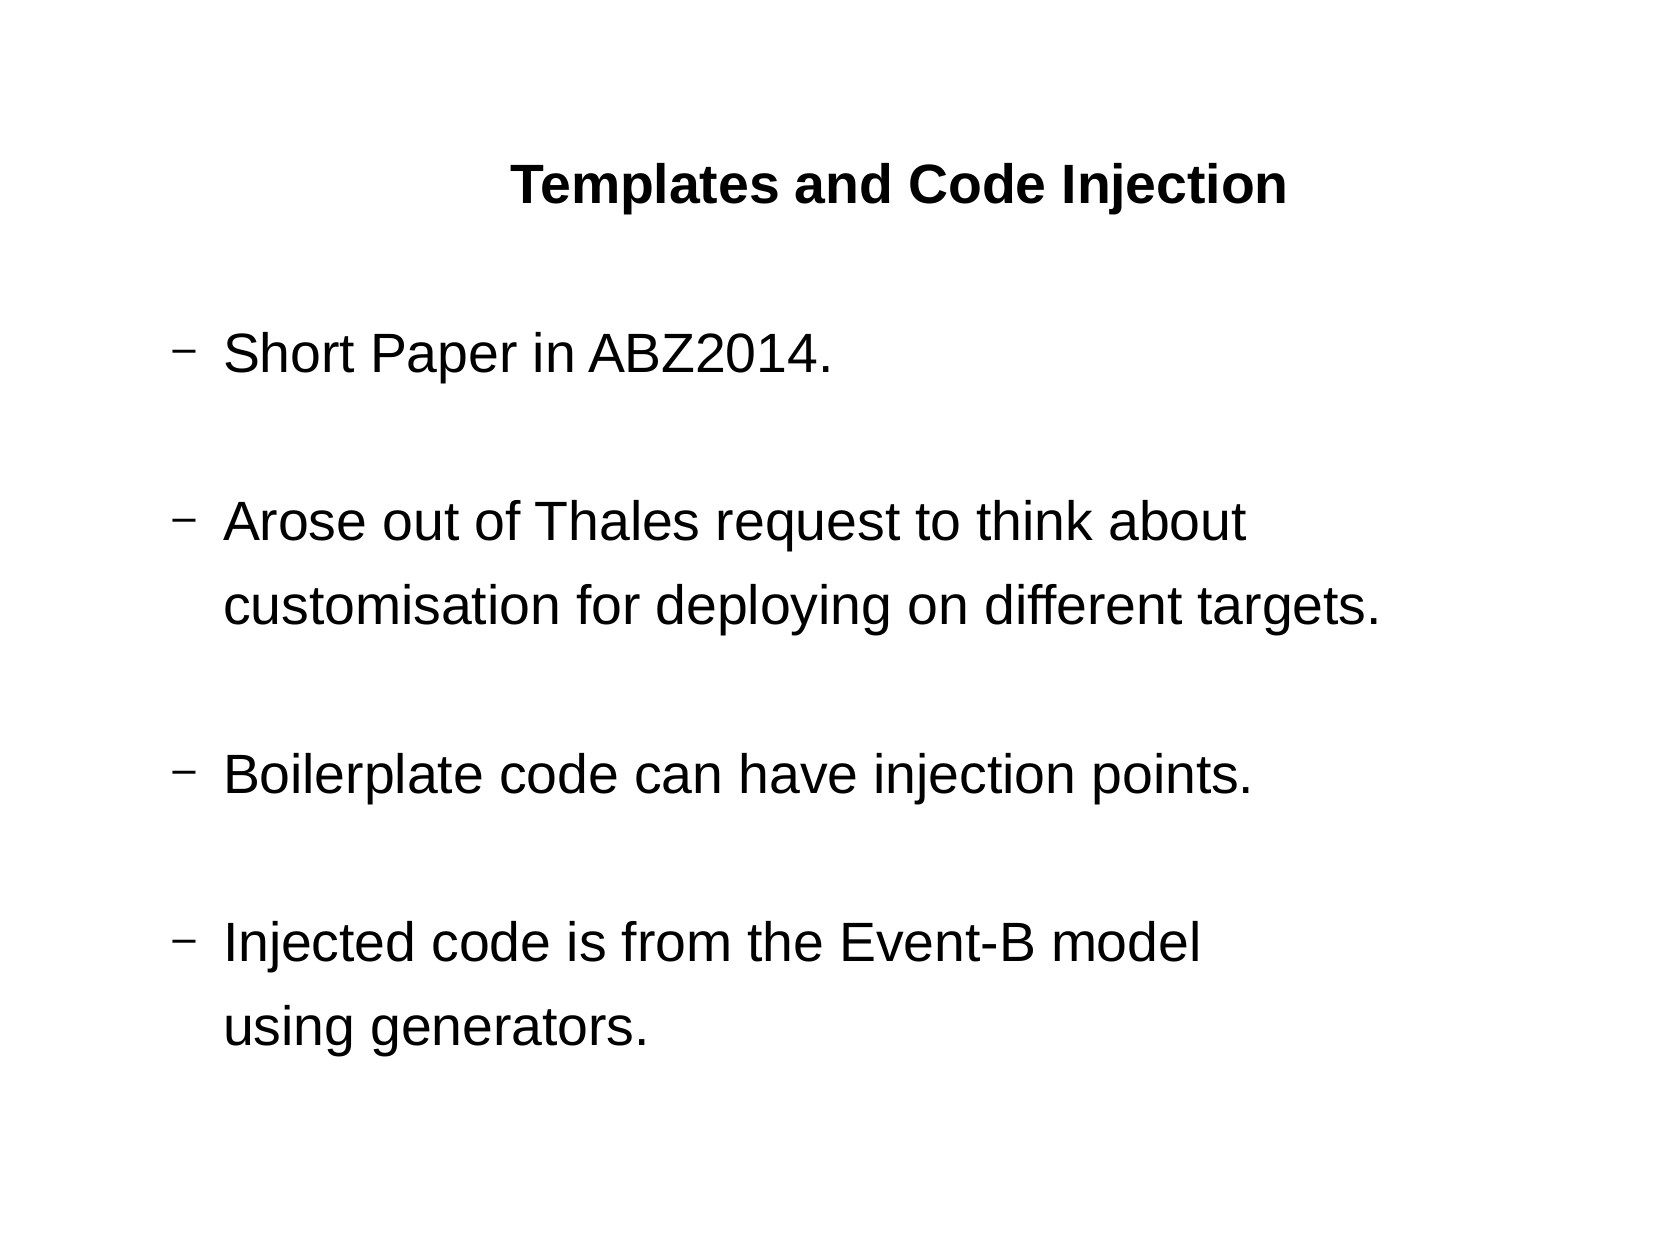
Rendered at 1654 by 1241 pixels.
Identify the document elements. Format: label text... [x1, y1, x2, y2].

list Templates and Code Injection Short Paper in ABZ2014. Arose out of Thales request to think about customisation for deploying on different targets. Boilerplate code can have injection points. Injected code is from the Event-B model using generators. [88, 153, 1577, 1146]
